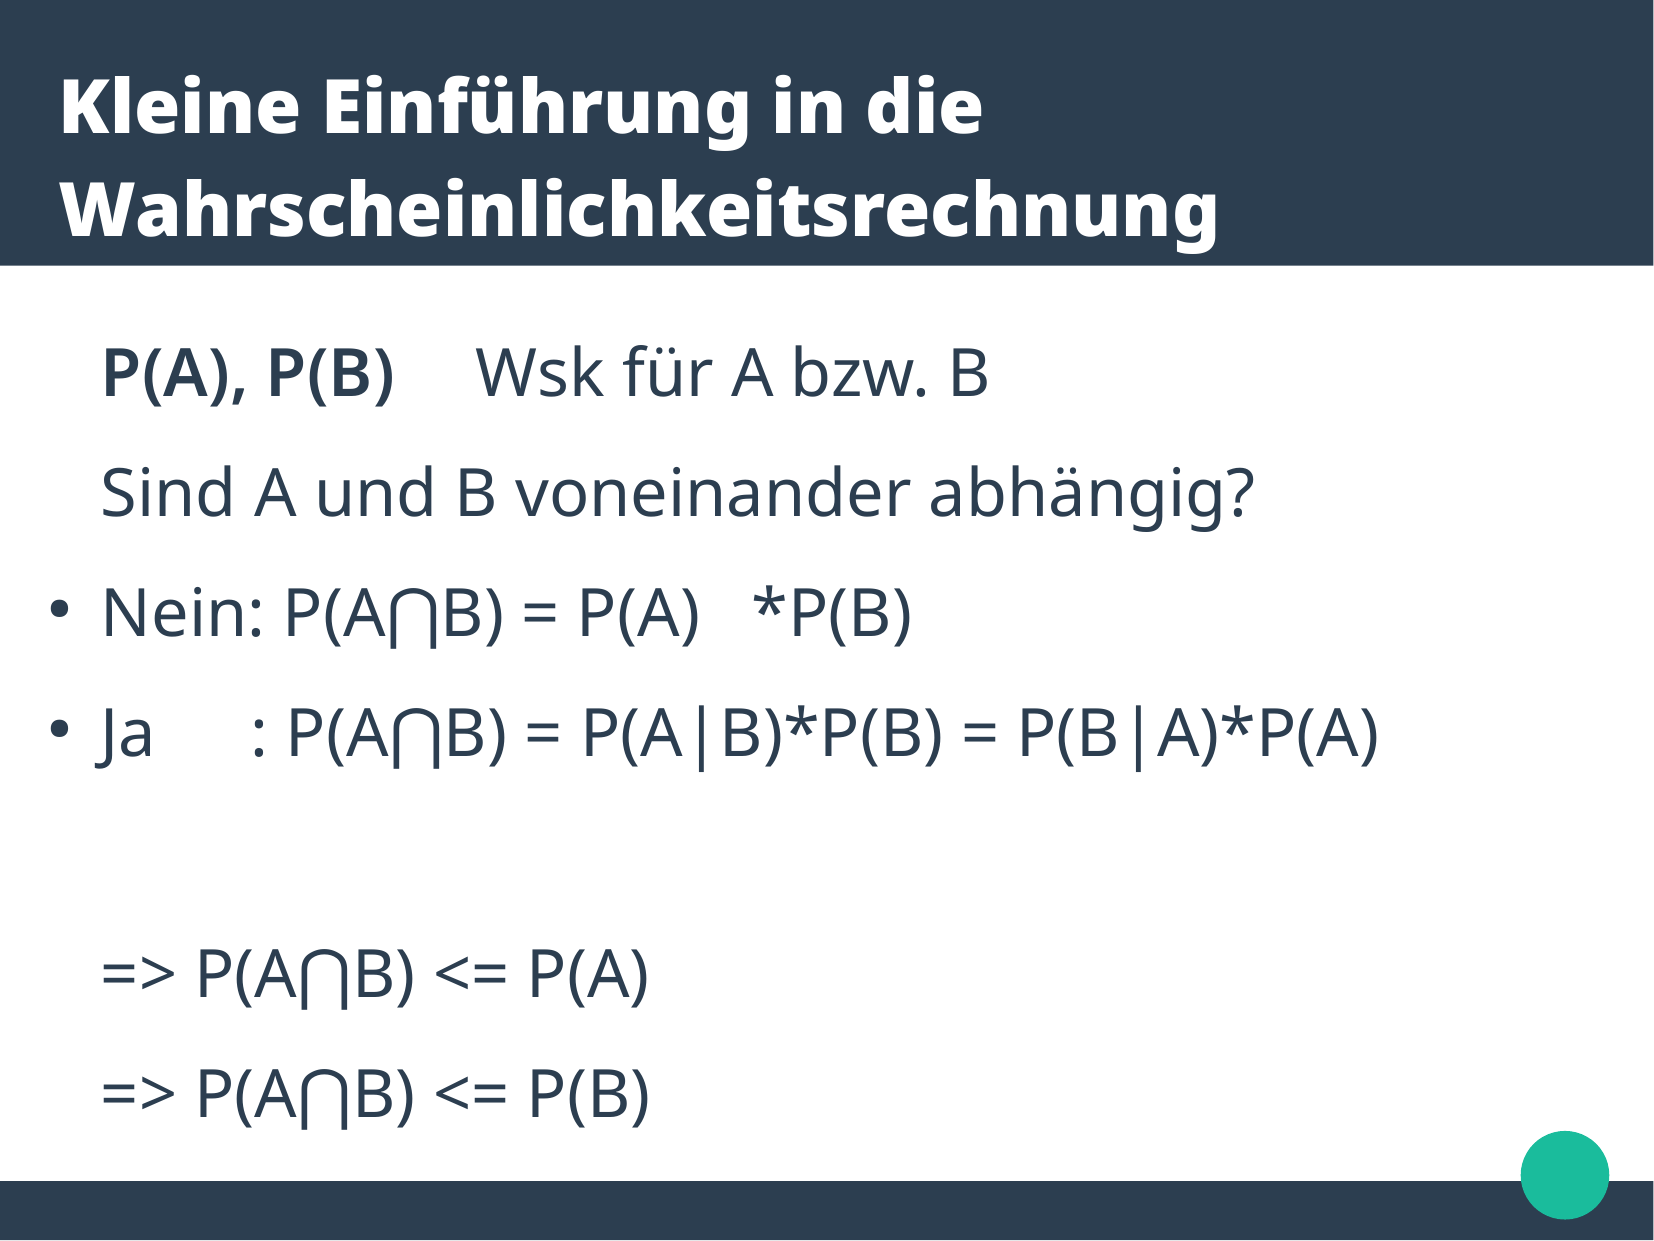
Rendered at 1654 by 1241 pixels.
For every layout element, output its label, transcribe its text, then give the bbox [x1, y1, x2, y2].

list P(A), P(B) Wsk für A bzw. B Sind A und B voneinander abhängig? Nein: P(A⋂B) = P(A) *P(B) Ja : P(A⋂B) = P(A|B)*P(B) = P(B|A)*P(A) => P(A⋂B) <= P(A) => P(A⋂B) <= P(B) [30, 324, 1595, 1152]
title Kleine Einführung in die Wahrscheinlichkeitsrechnung [59, 53, 1595, 212]
